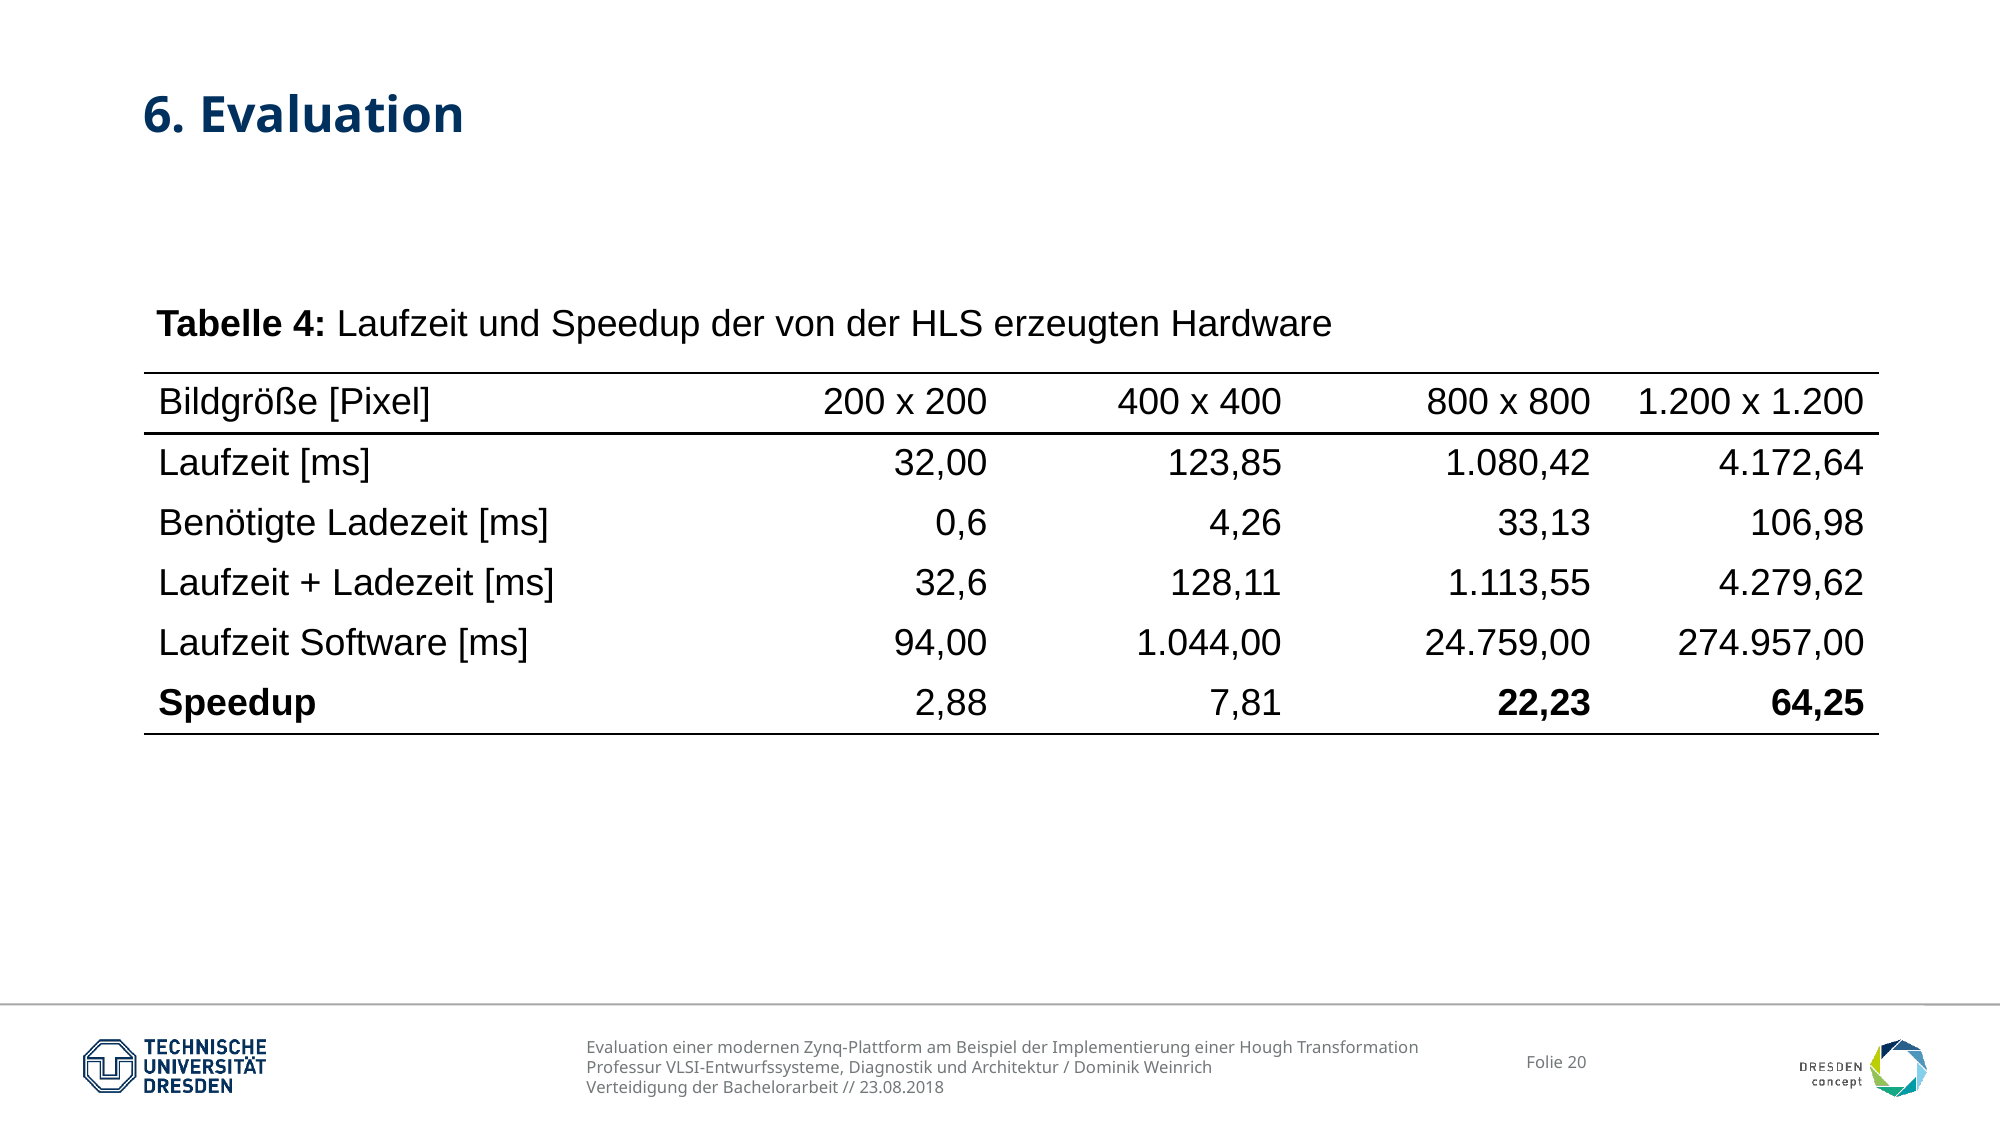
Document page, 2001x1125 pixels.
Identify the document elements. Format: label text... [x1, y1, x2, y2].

picture [1800, 1039, 1927, 1097]
table_cell 274.957,00 [1606, 614, 1879, 674]
table_cell 7,81 [1002, 674, 1297, 733]
table_cell 4,26 [1002, 494, 1297, 554]
text_box Tabelle 4: Laufzeit und Speedup der von der HLS erzeugten Hardware [141, 295, 1890, 353]
table_cell Laufzeit Software [ms] [144, 614, 708, 674]
table_cell 1.080,42 [1297, 435, 1606, 494]
table_cell 4.279,62 [1606, 554, 1879, 614]
table_header 200 x 200 [708, 374, 1002, 432]
table_cell 123,85 [1002, 435, 1297, 494]
table_cell 33,13 [1297, 494, 1606, 554]
table_cell 0,6 [708, 494, 1002, 554]
table_cell 32,6 [708, 554, 1002, 614]
table_cell 4.172,64 [1606, 435, 1879, 494]
table_cell 24.759,00 [1297, 614, 1606, 674]
table_cell 1.113,55 [1297, 554, 1606, 614]
table_cell 22,23 [1297, 674, 1606, 733]
table_cell 64,25 [1606, 674, 1879, 733]
table_header 400 x 400 [1002, 374, 1297, 432]
table_cell Laufzeit [ms] [144, 435, 708, 494]
table_cell Benötigte Ladezeit [ms] [144, 494, 708, 554]
table_header 800 x 800 [1297, 374, 1606, 432]
table_cell 2,88 [708, 674, 1002, 733]
table_cell 128,11 [1002, 554, 1297, 614]
table_header Bildgröße [Pixel] [144, 374, 708, 432]
table_cell Speedup [144, 674, 708, 733]
table_header 1.200 x 1.200 [1606, 374, 1879, 432]
table_cell Laufzeit + Ladezeit [ms] [144, 554, 708, 614]
table_cell 94,00 [708, 614, 1002, 674]
table_cell 1.044,00 [1002, 614, 1297, 674]
table_cell 32,00 [708, 435, 1002, 494]
picture [83, 1039, 266, 1093]
table_cell 106,98 [1606, 494, 1879, 554]
title 6. Evaluation [143, 56, 1880, 169]
